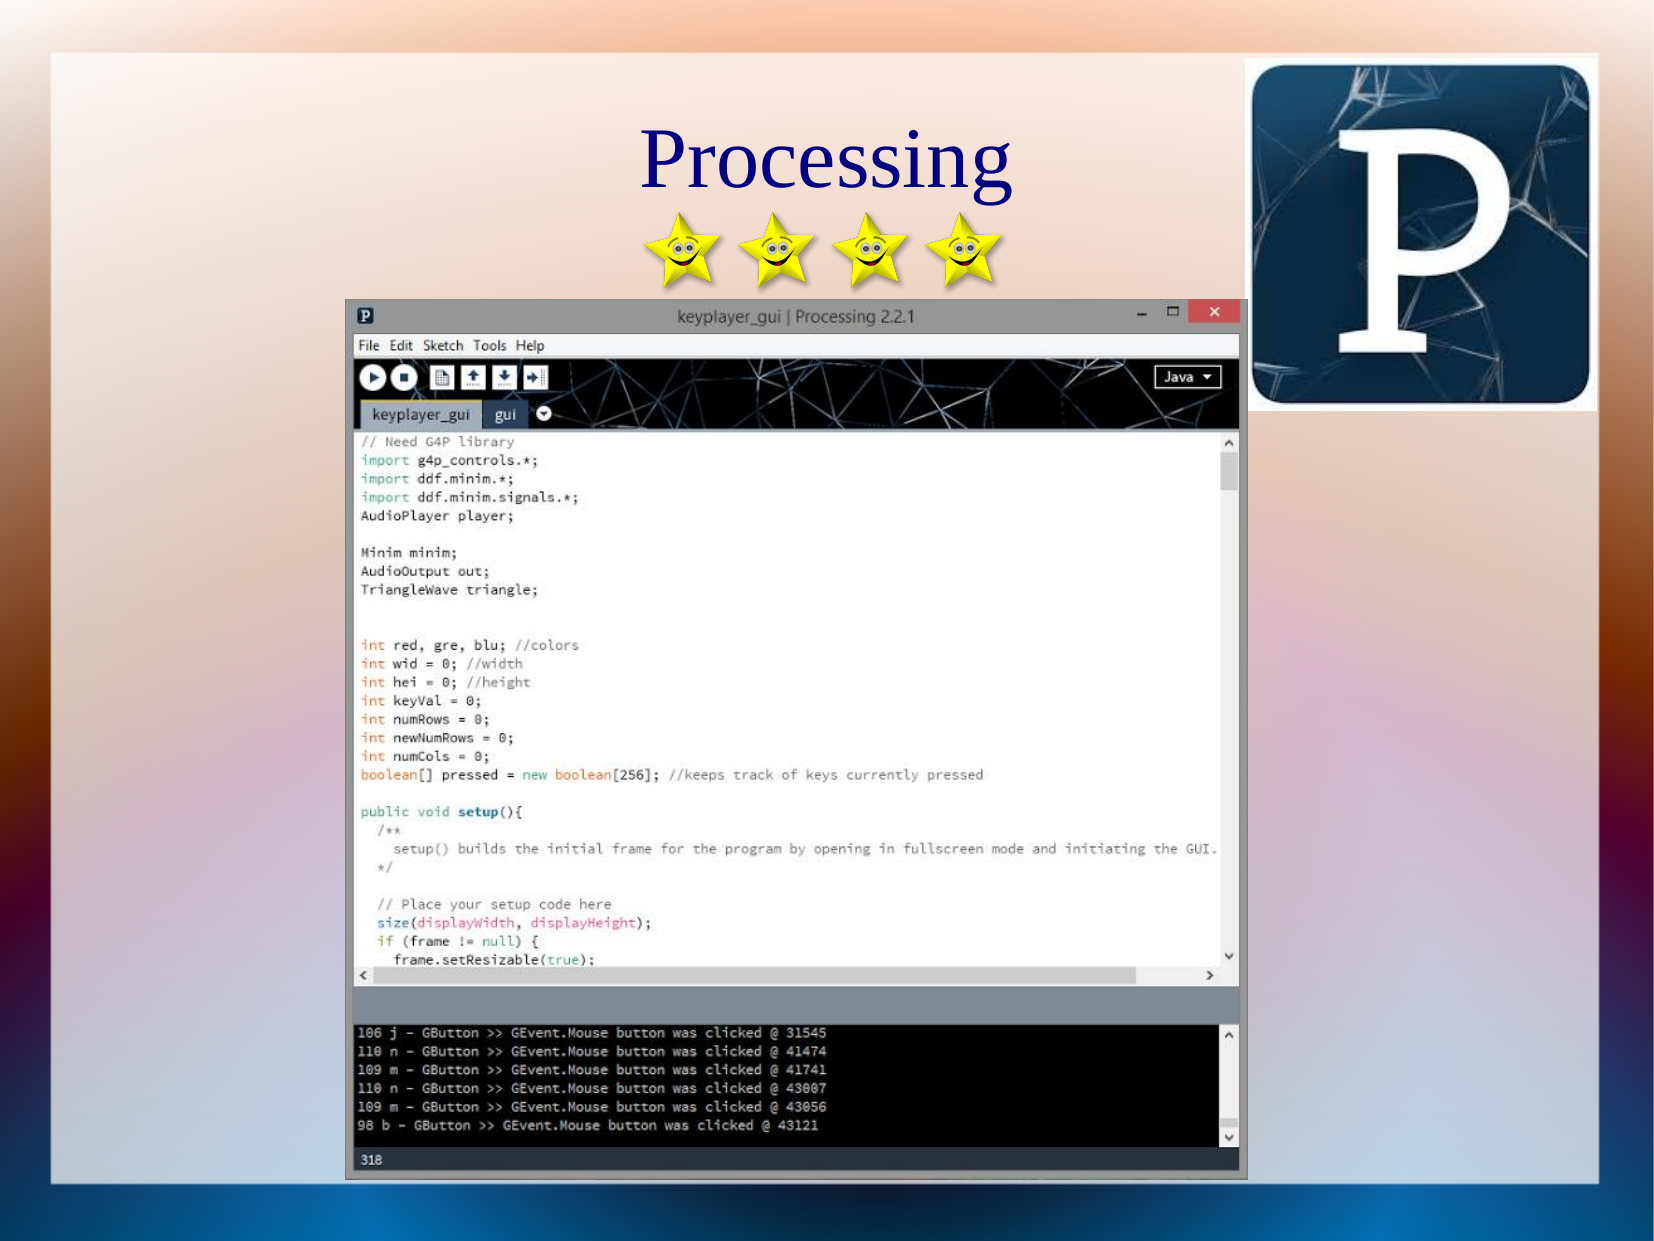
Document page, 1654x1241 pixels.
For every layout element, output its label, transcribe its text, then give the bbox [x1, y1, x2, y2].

picture [0, 0, 1654, 1241]
title Processing [82, 55, 1571, 263]
